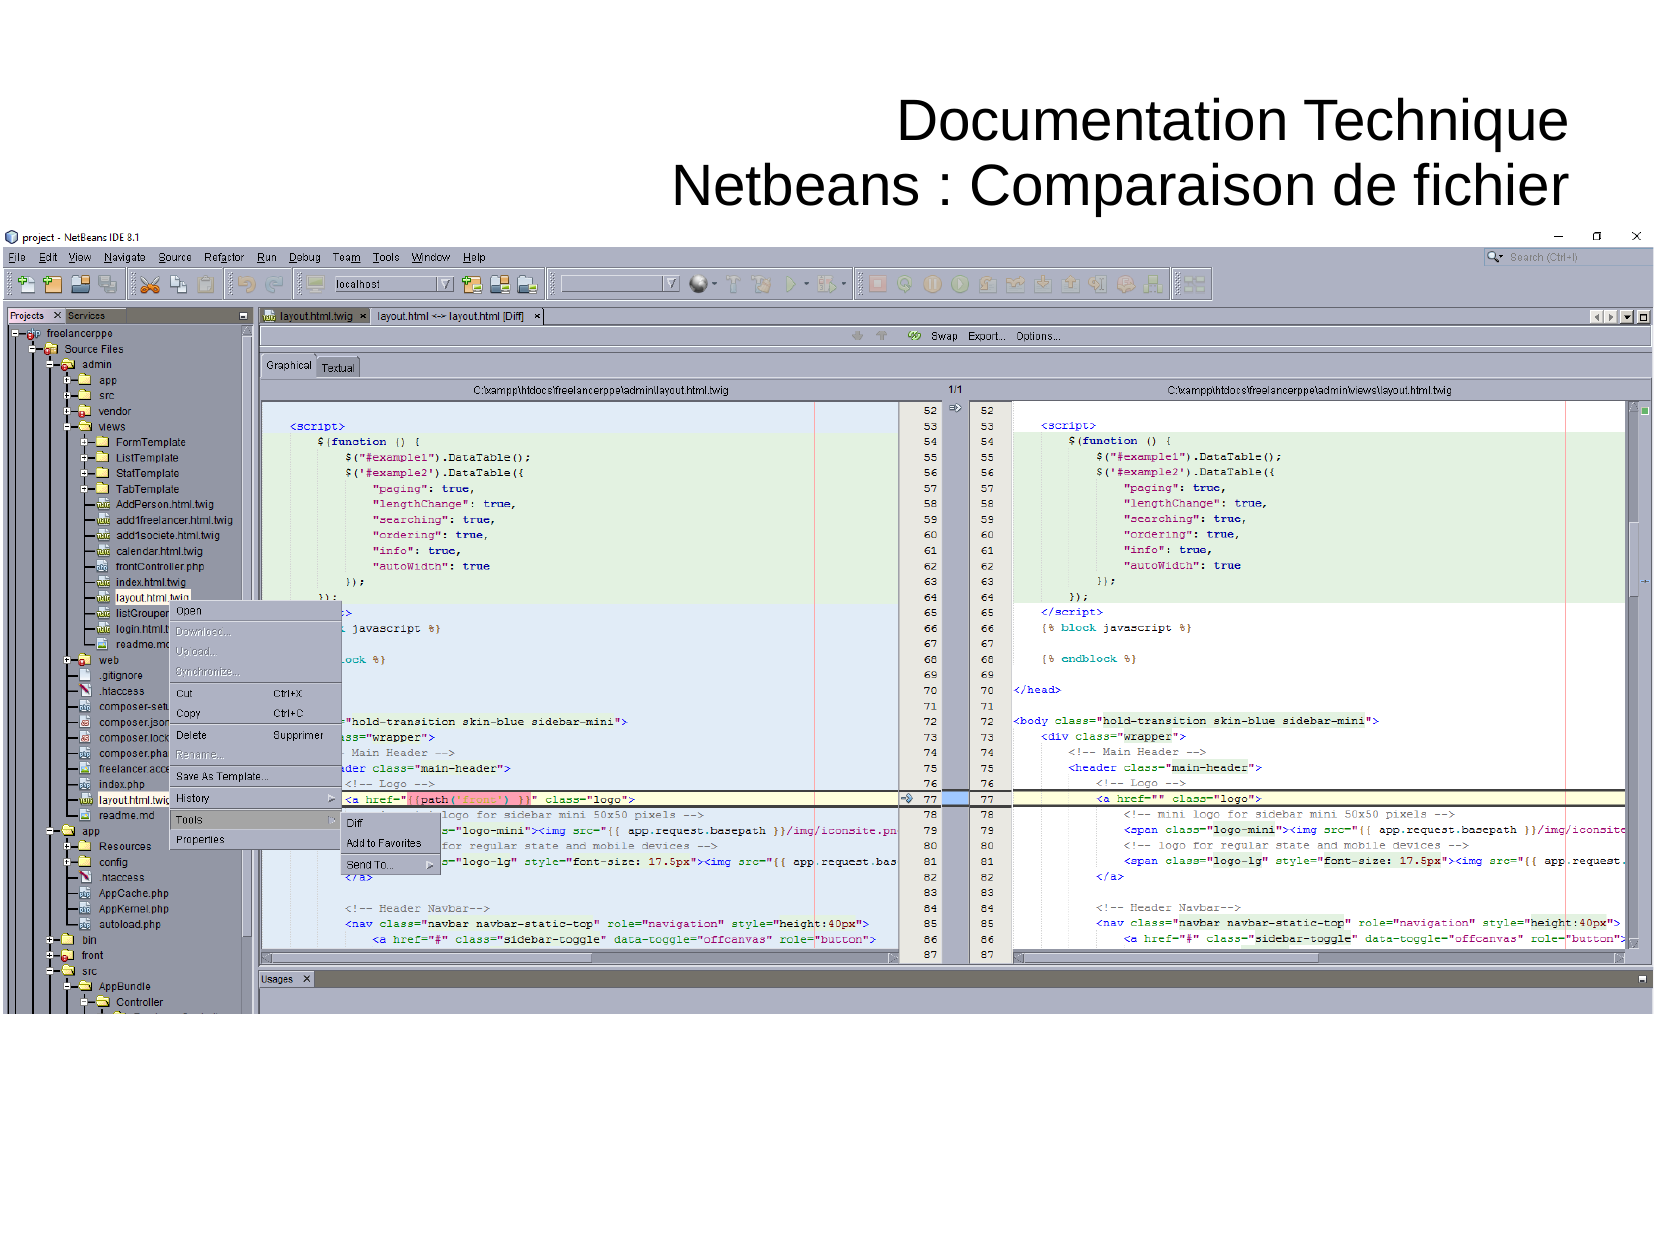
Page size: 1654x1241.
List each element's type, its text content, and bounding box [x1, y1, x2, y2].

picture [3, 227, 1654, 1014]
title Documentation Technique Netbeans : Comparaison de fichier [82, 49, 1571, 227]
